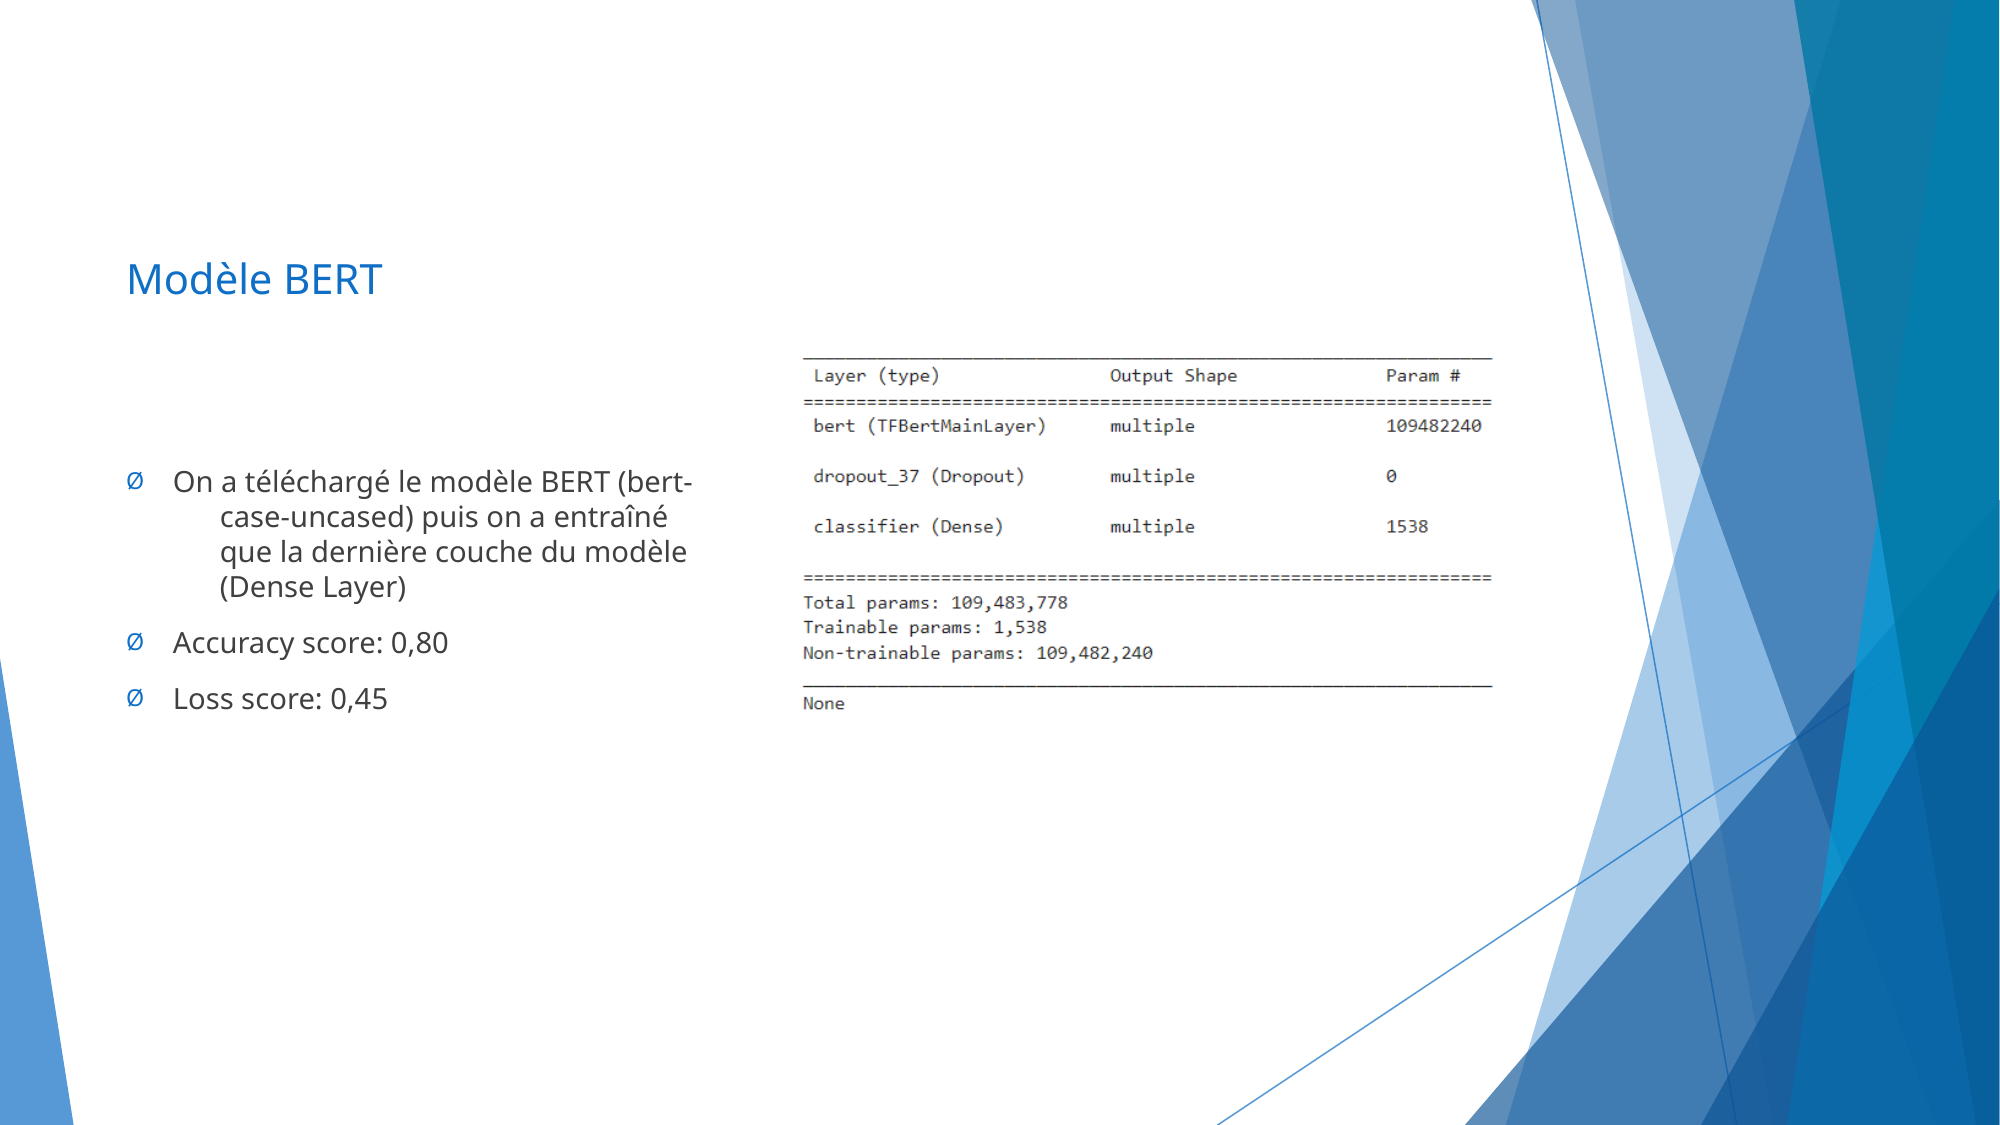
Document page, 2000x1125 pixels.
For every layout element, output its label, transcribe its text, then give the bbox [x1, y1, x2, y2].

title Modèle BERT [111, 245, 744, 455]
picture [780, 346, 1521, 729]
list On a téléchargé le modèle BERT (bert-case-uncased) puis on a entraîné que la dernière couche du modèle (Dense Layer) Accuracy score: 0,80 Loss score: 0,45 [111, 455, 744, 880]
